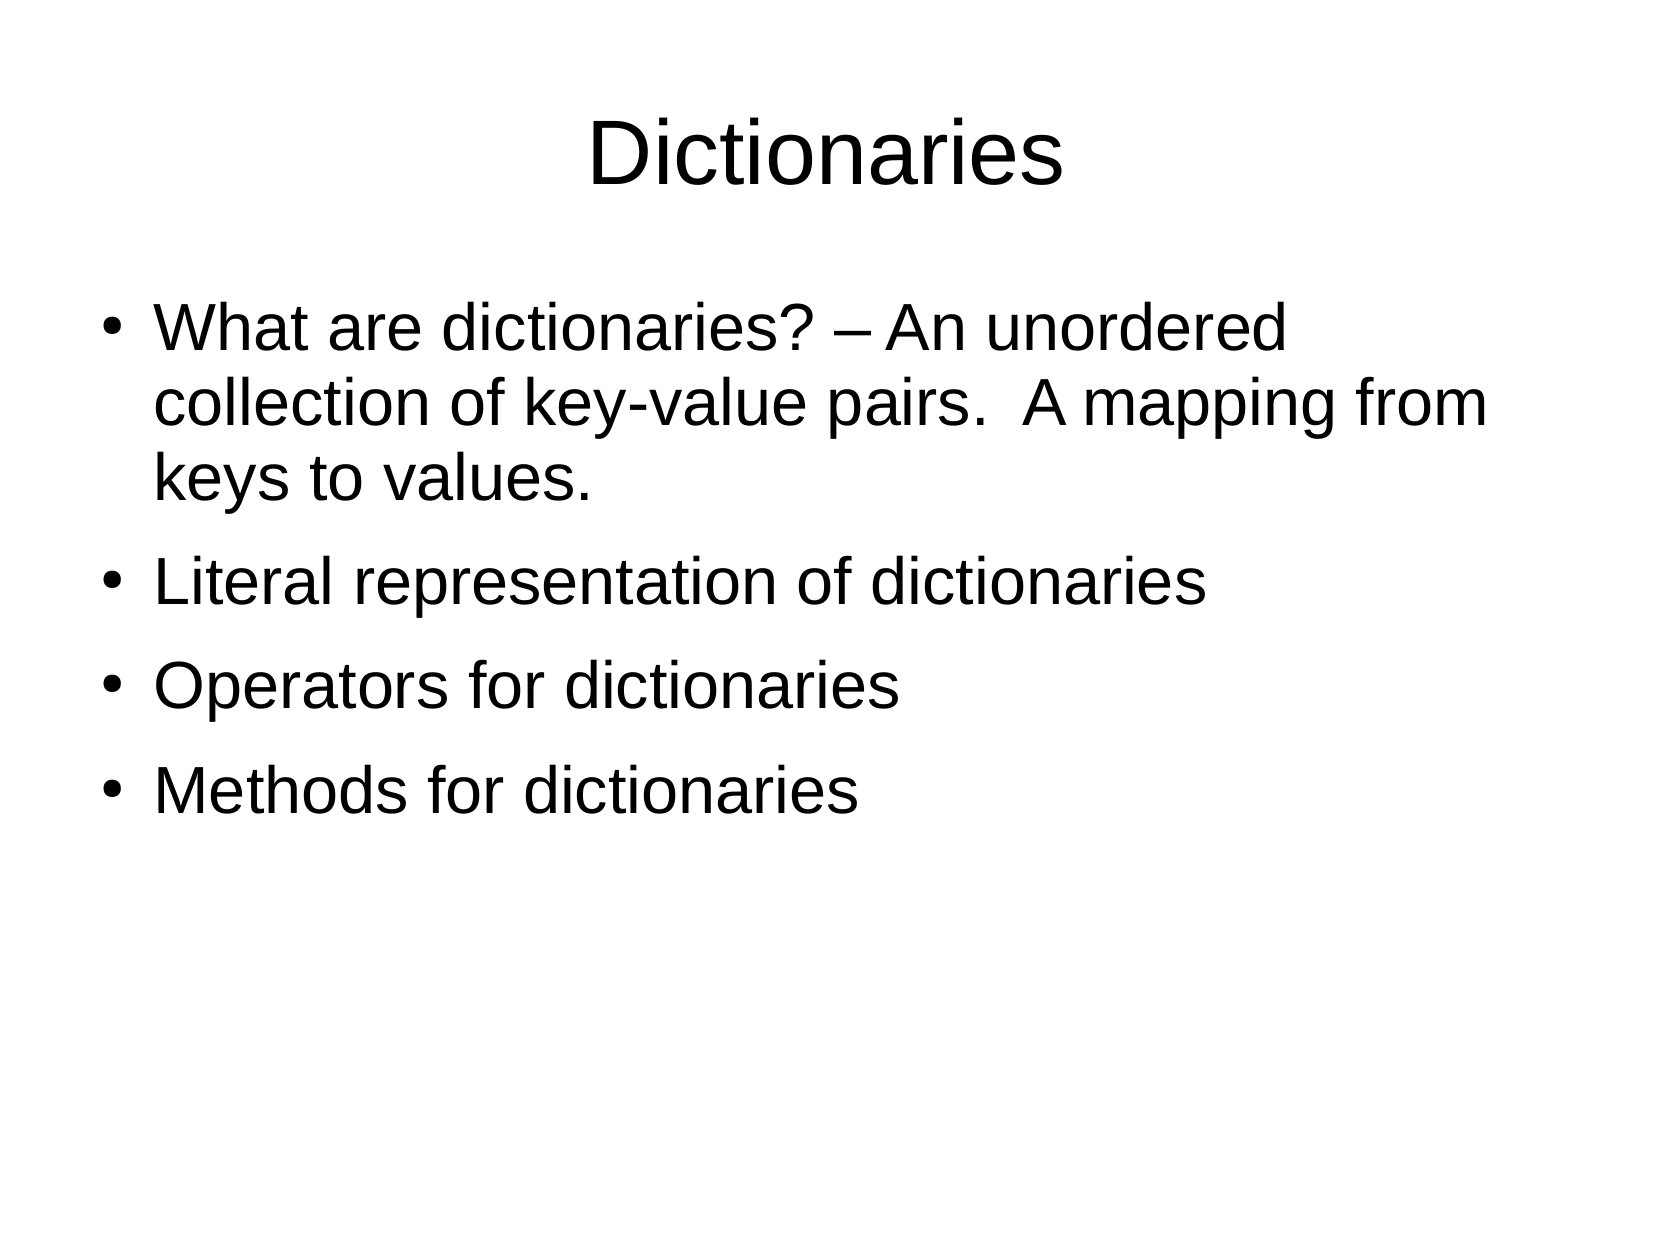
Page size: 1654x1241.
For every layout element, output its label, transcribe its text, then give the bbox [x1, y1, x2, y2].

list What are dictionaries? – An unordered collection of key-value pairs. A mapping from keys to values. Literal representation of dictionaries Operators for dictionaries Methods for dictionaries [82, 290, 1571, 1109]
title Dictionaries [82, 49, 1571, 257]
